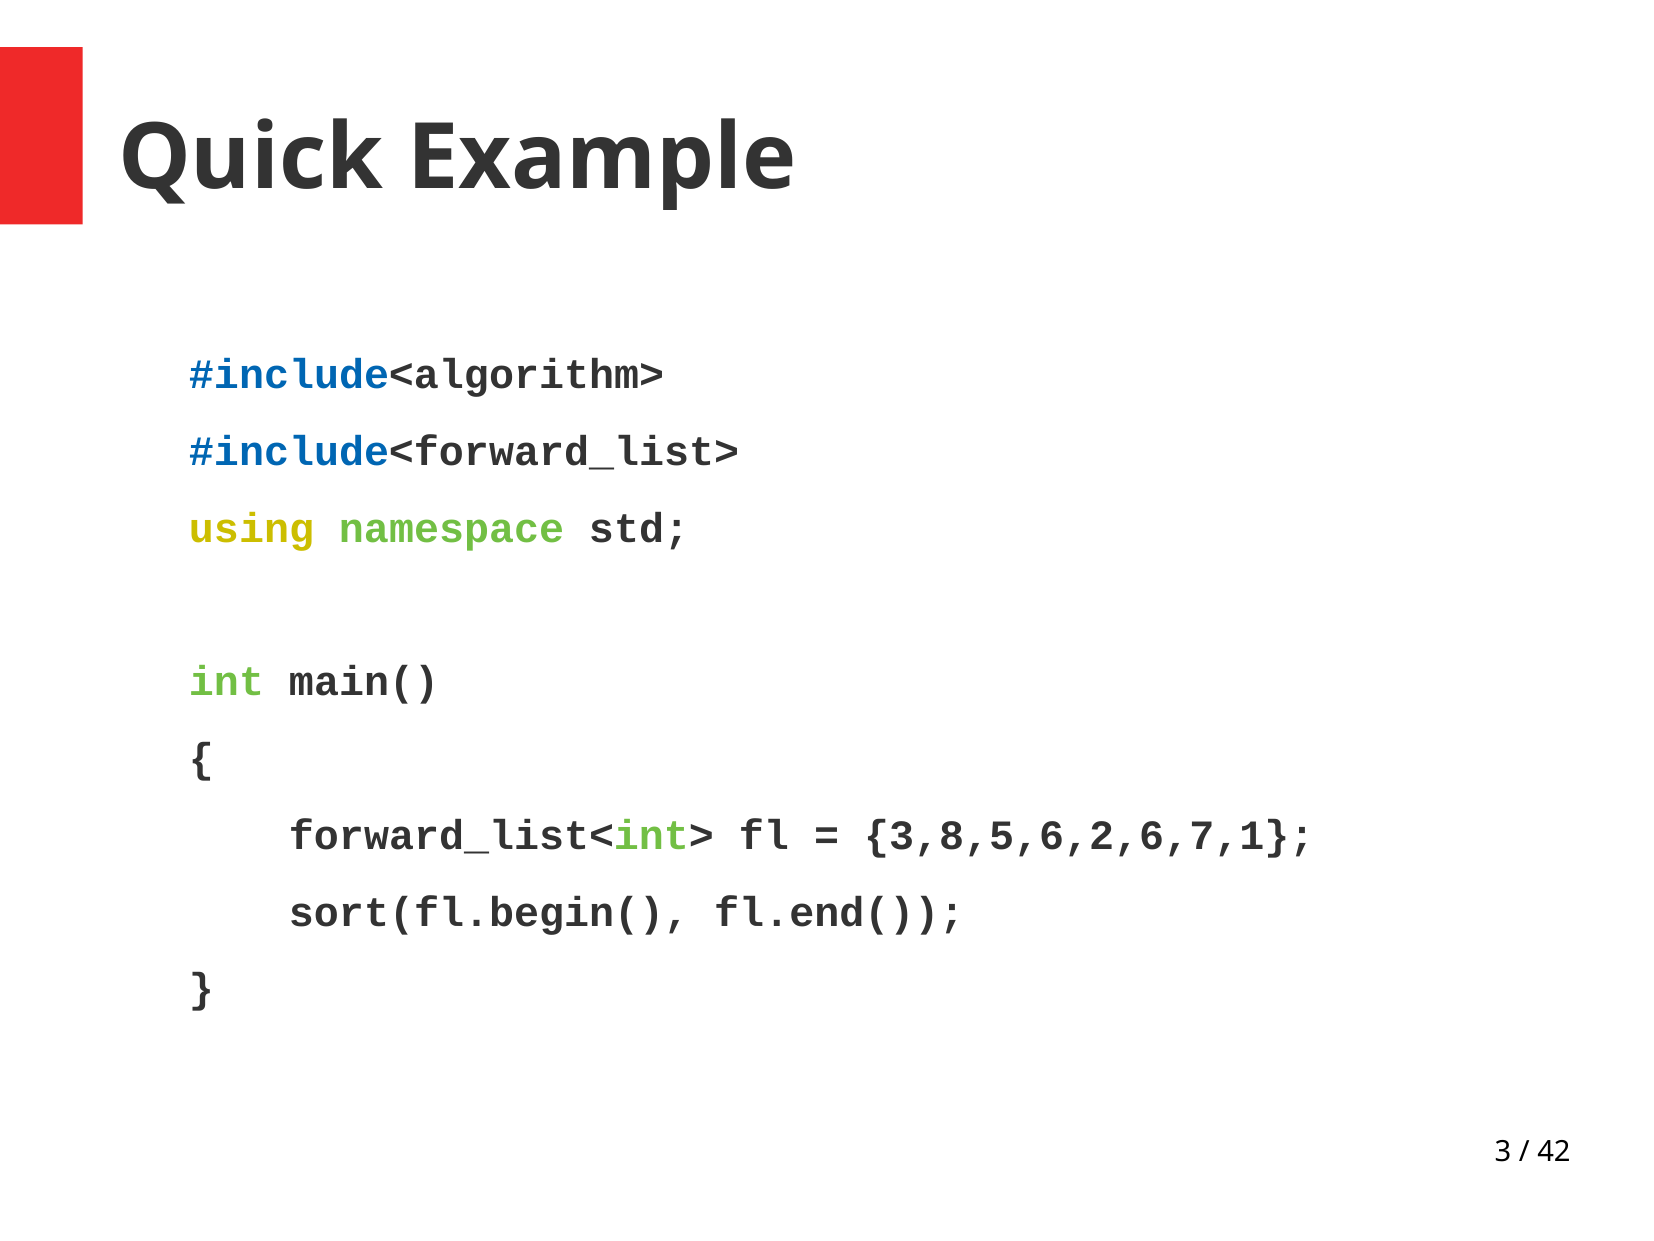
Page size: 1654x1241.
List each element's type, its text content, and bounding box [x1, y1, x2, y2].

list #include<algorithm> #include<forward_list> using namespace std; int main() { forward_list<int> fl = {3,8,5,6,2,6,7,1}; sort(fl.begin(), fl.end()); } [118, 354, 1536, 1074]
title Quick Example [118, 49, 1571, 257]
